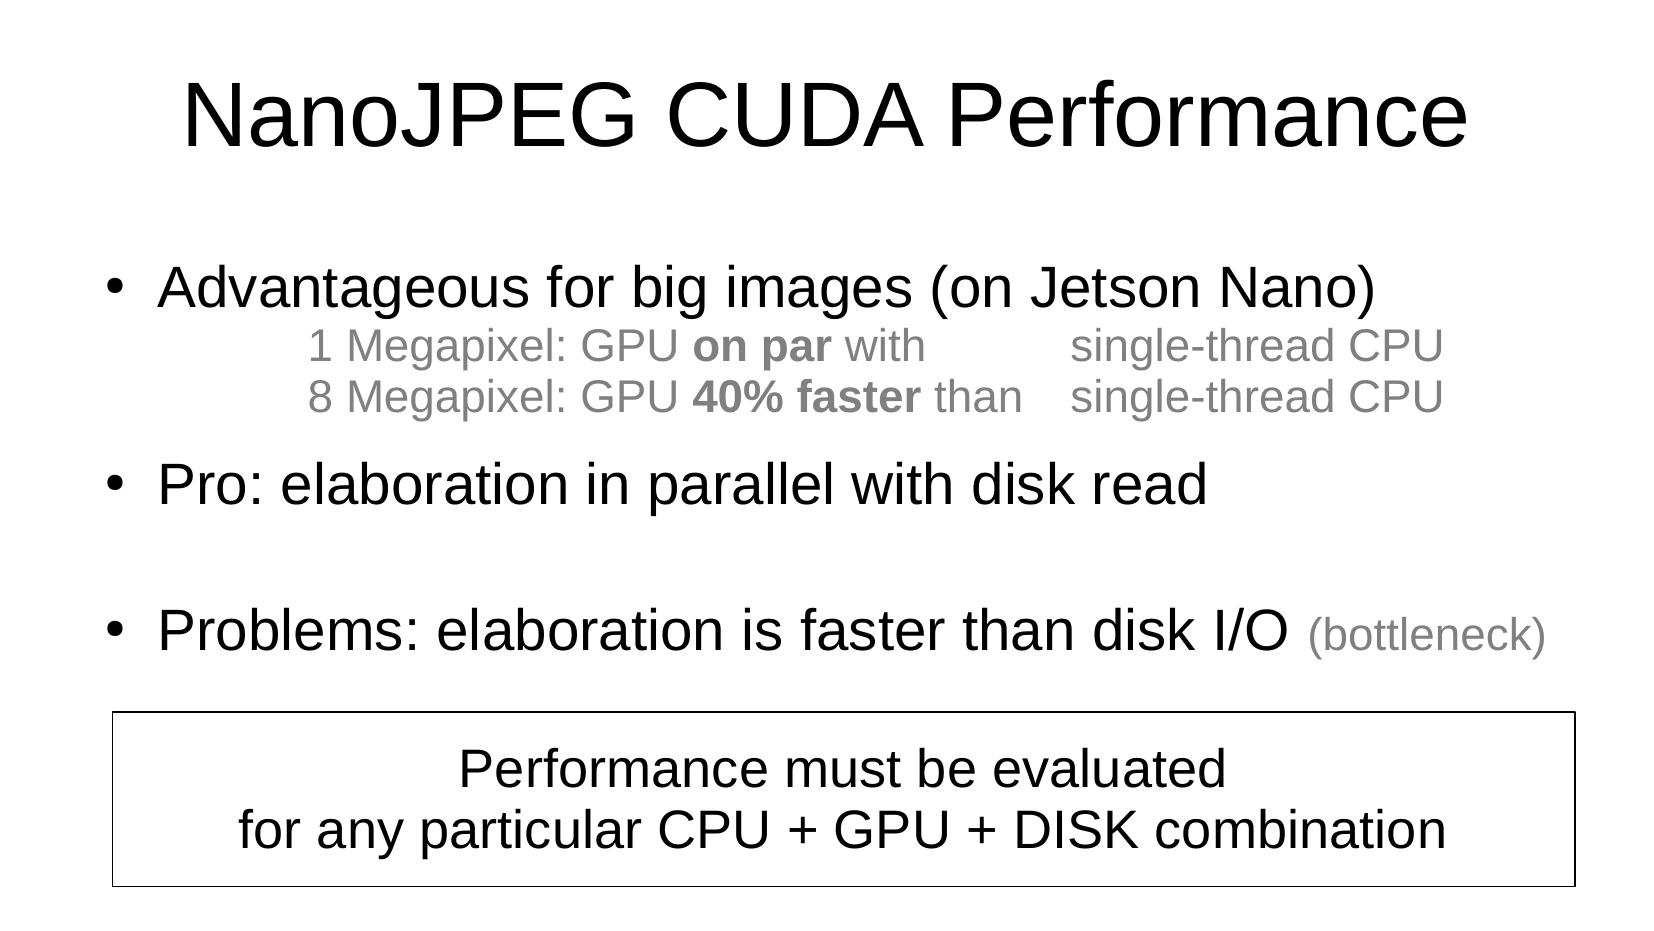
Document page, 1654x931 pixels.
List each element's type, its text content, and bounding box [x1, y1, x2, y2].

title NanoJPEG CUDA Performance [82, 37, 1571, 193]
text_box Performance must be evaluated for any particular CPU + GPU + DISK combination [112, 711, 1576, 887]
list Advantageous for big images (on Jetson Nano) 1 Megapixel: GPU on par with single-thread CPU 8 Megapixel: GPU 40% faster than single-thread CPU Pro: elaboration in parallel with disk read Problems: elaboration is faster than disk I/O (bottleneck) [86, 255, 1576, 713]
